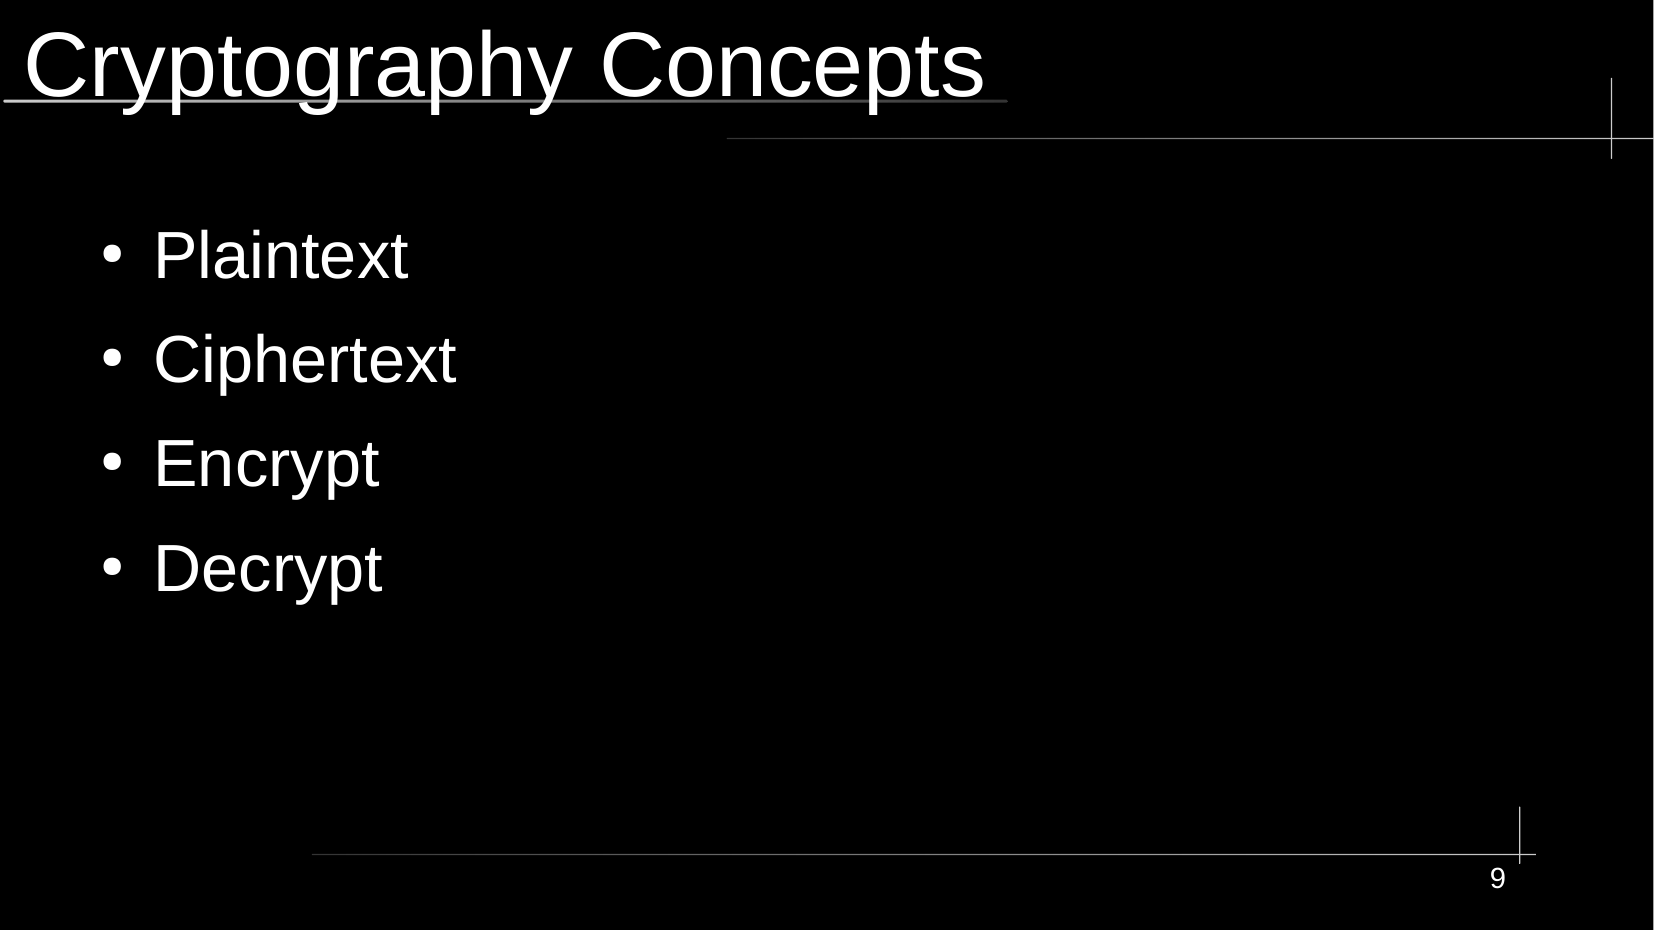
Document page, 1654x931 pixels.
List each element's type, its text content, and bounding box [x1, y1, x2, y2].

title Cryptography Concepts [23, 11, 1589, 119]
list Plaintext Ciphertext Encrypt Decrypt [82, 217, 1571, 851]
